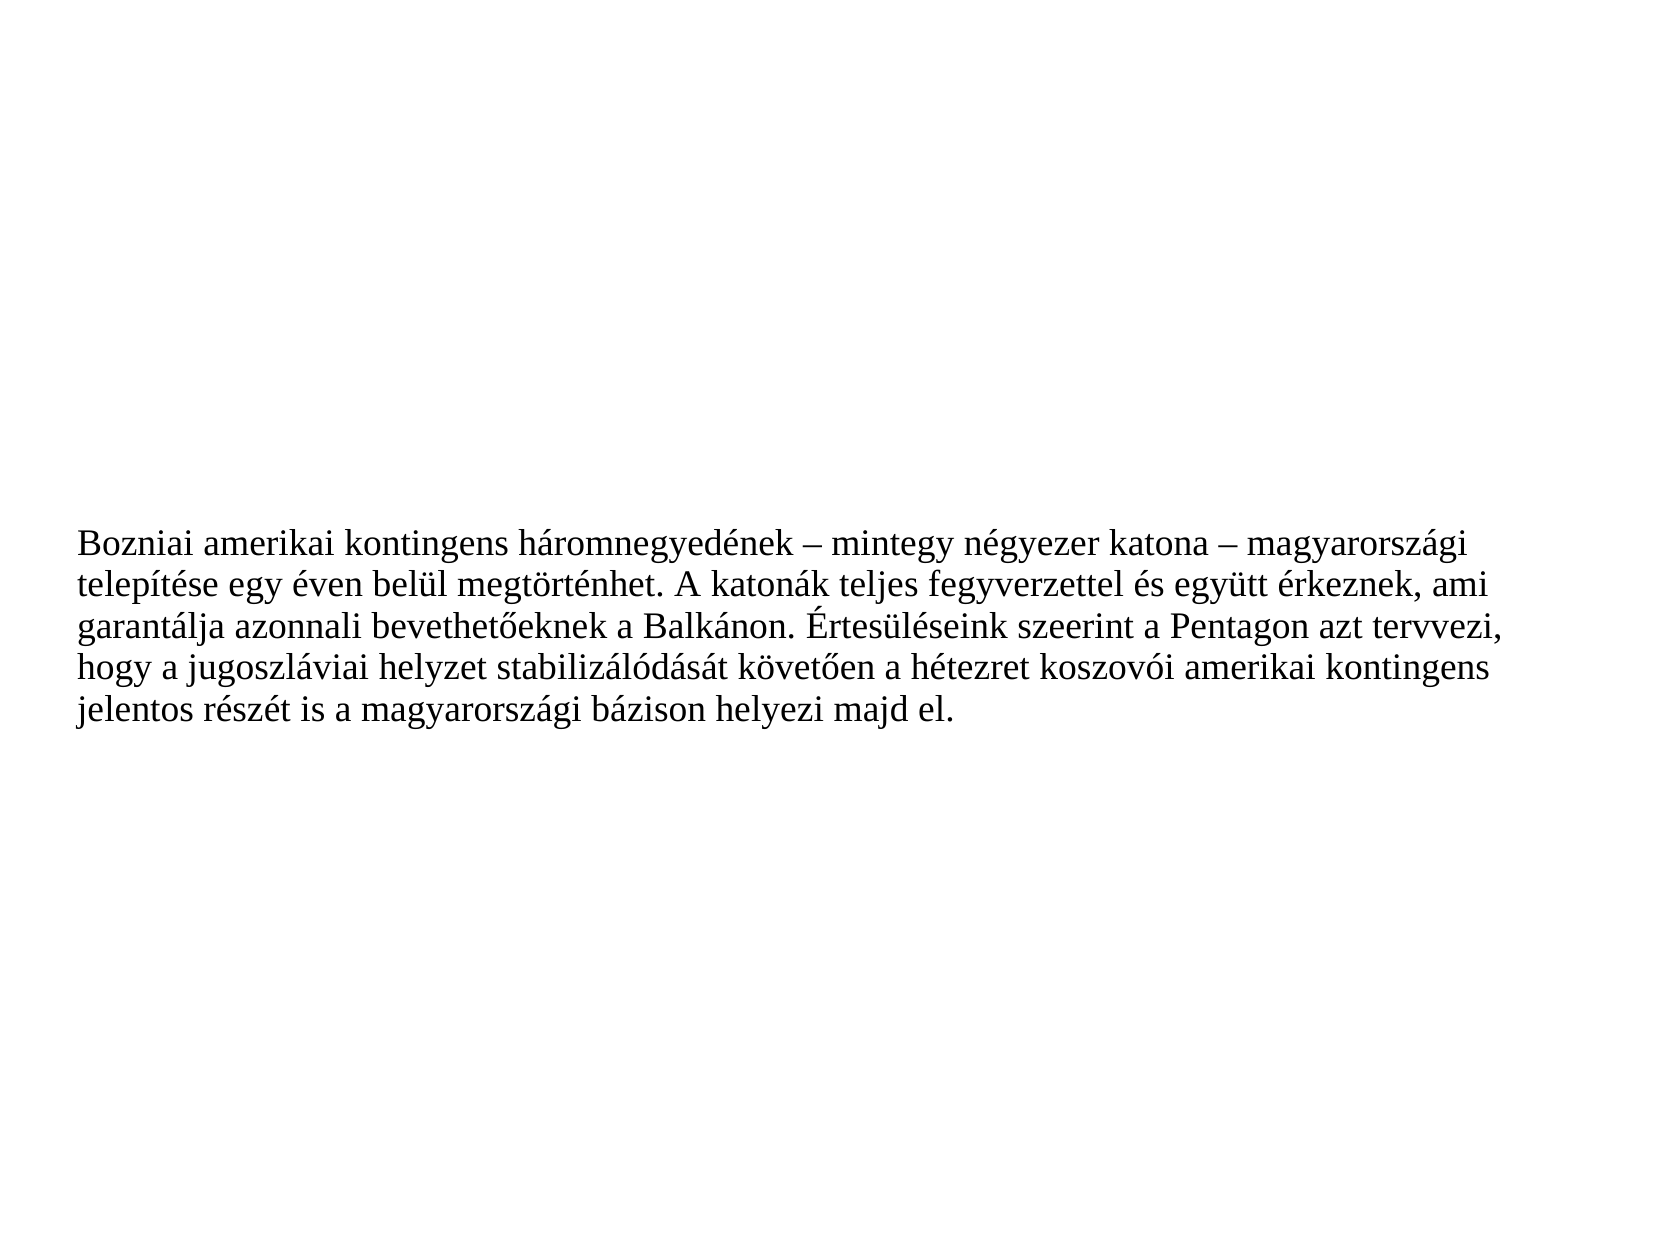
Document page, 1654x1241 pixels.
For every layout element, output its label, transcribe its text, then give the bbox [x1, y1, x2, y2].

text_box Bozniai amerikai kontingens háromnegyedének – mintegy négyezer katona – magyarországi telepítése egy éven belül megtörténhet. A katonák teljes fegyverzettel és együtt érkeznek, ami garantálja azonnali bevethetőeknek a Balkánon. Értesüléseink szeerint a Pentagon azt tervvezi, hogy a jugoszláviai helyzet stabilizálódását követően a hétezret koszovói amerikai kontingens jelentos részét is a magyarországi bázison helyezi majd el. [77, 521, 1590, 1148]
